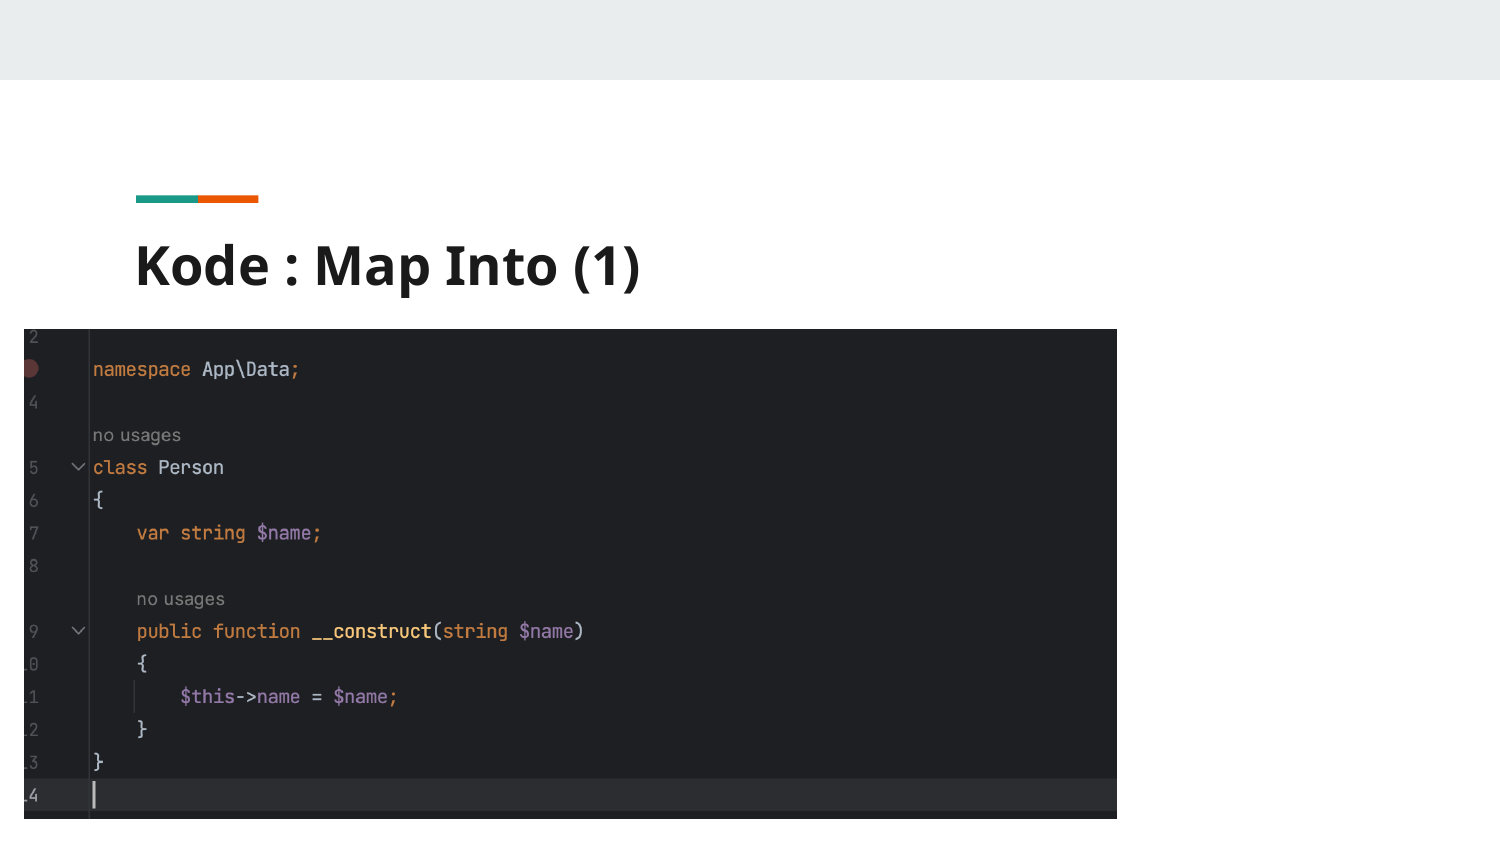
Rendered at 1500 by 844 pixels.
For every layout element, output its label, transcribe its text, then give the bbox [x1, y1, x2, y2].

title Kode : Map Into (1) [119, 216, 1381, 305]
picture [24, 329, 1117, 819]
